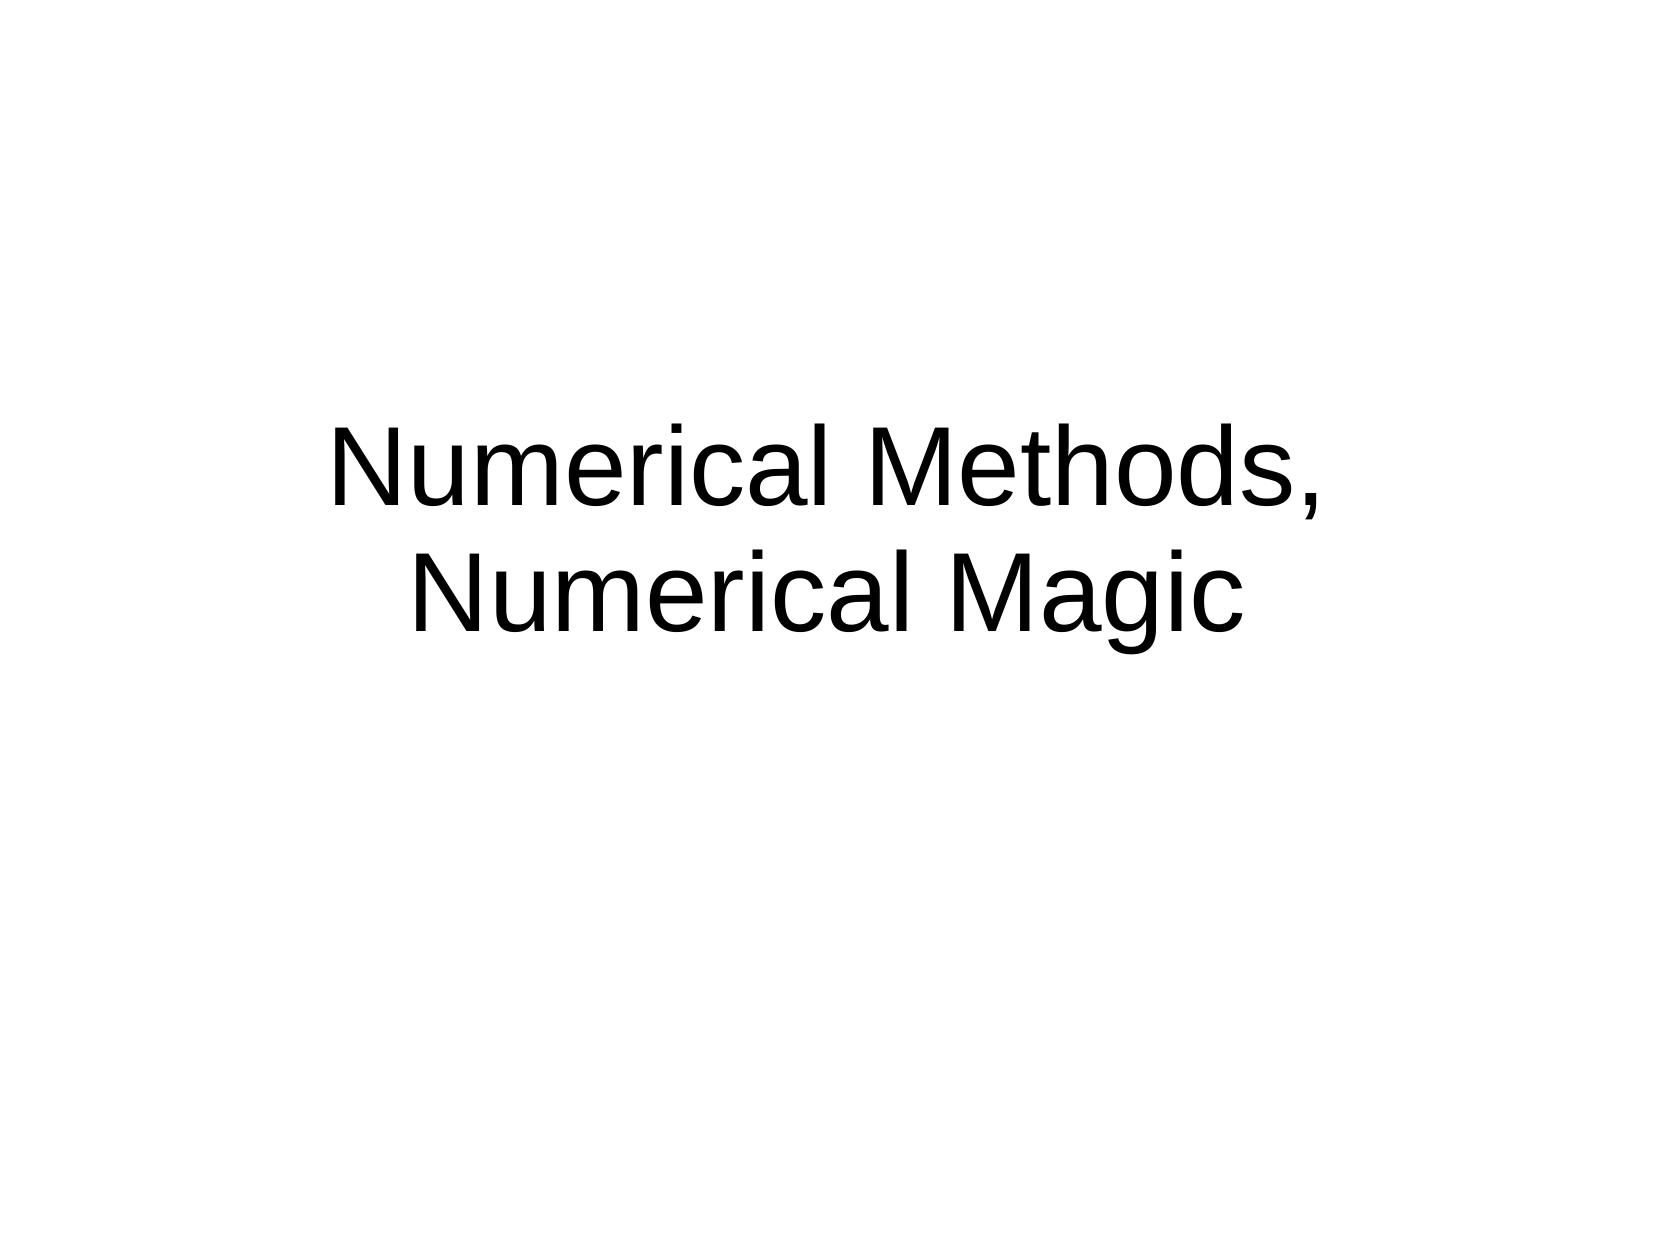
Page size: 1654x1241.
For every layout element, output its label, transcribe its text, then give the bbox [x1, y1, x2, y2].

subtitle Numerical Methods, Numerical Magic [82, 49, 1571, 1010]
